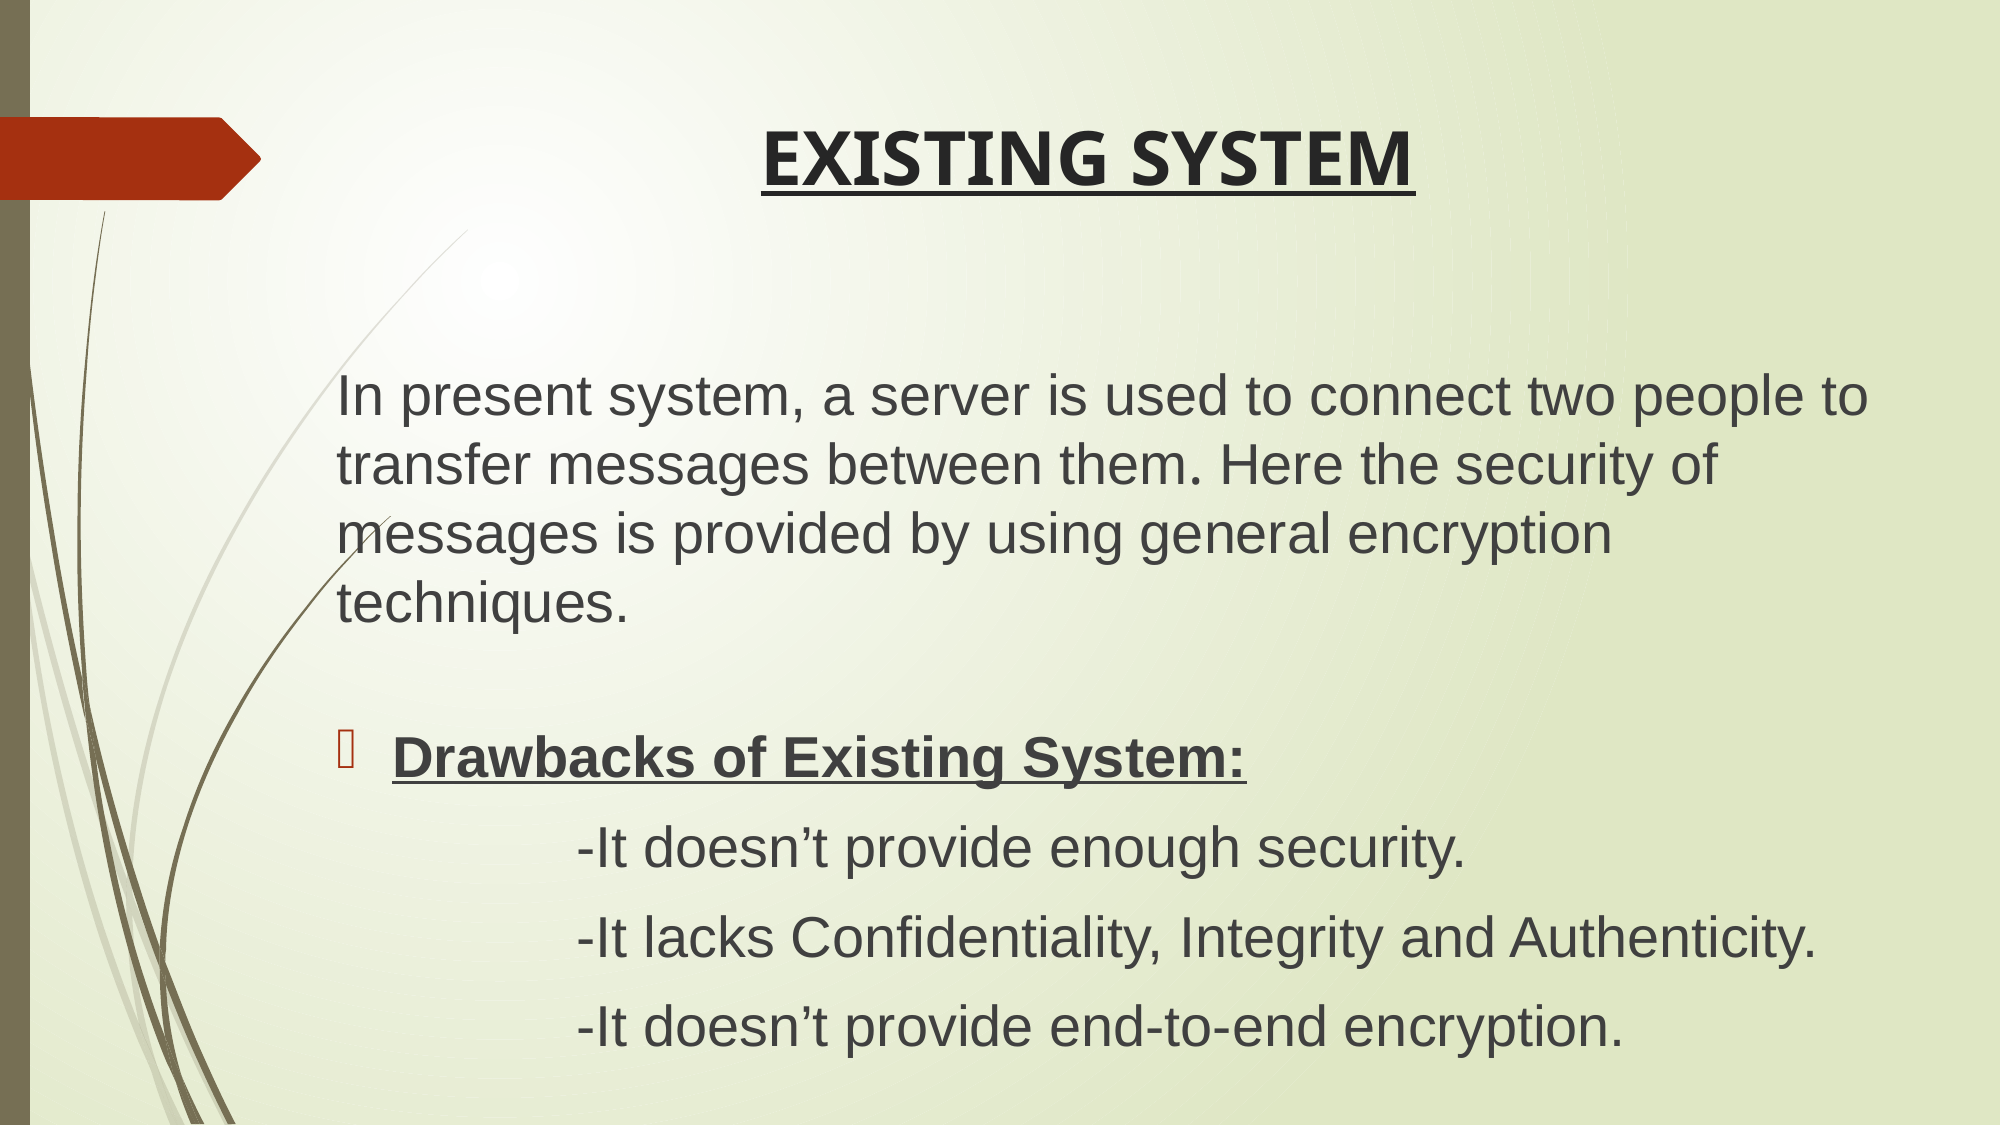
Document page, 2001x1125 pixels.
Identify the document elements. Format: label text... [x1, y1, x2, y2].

list In present system, a server is used to connect two people to transfer messages between them. Here the security of messages is provided by using general encryption techniques. Drawbacks of Existing System: -It doesn’t provide enough security. -It lacks Confidentiality, Integrity and Authenticity. -It doesn’t provide end-to-end encryption. [321, 350, 1888, 1072]
title EXISTING SYSTEM [745, 102, 1888, 313]
